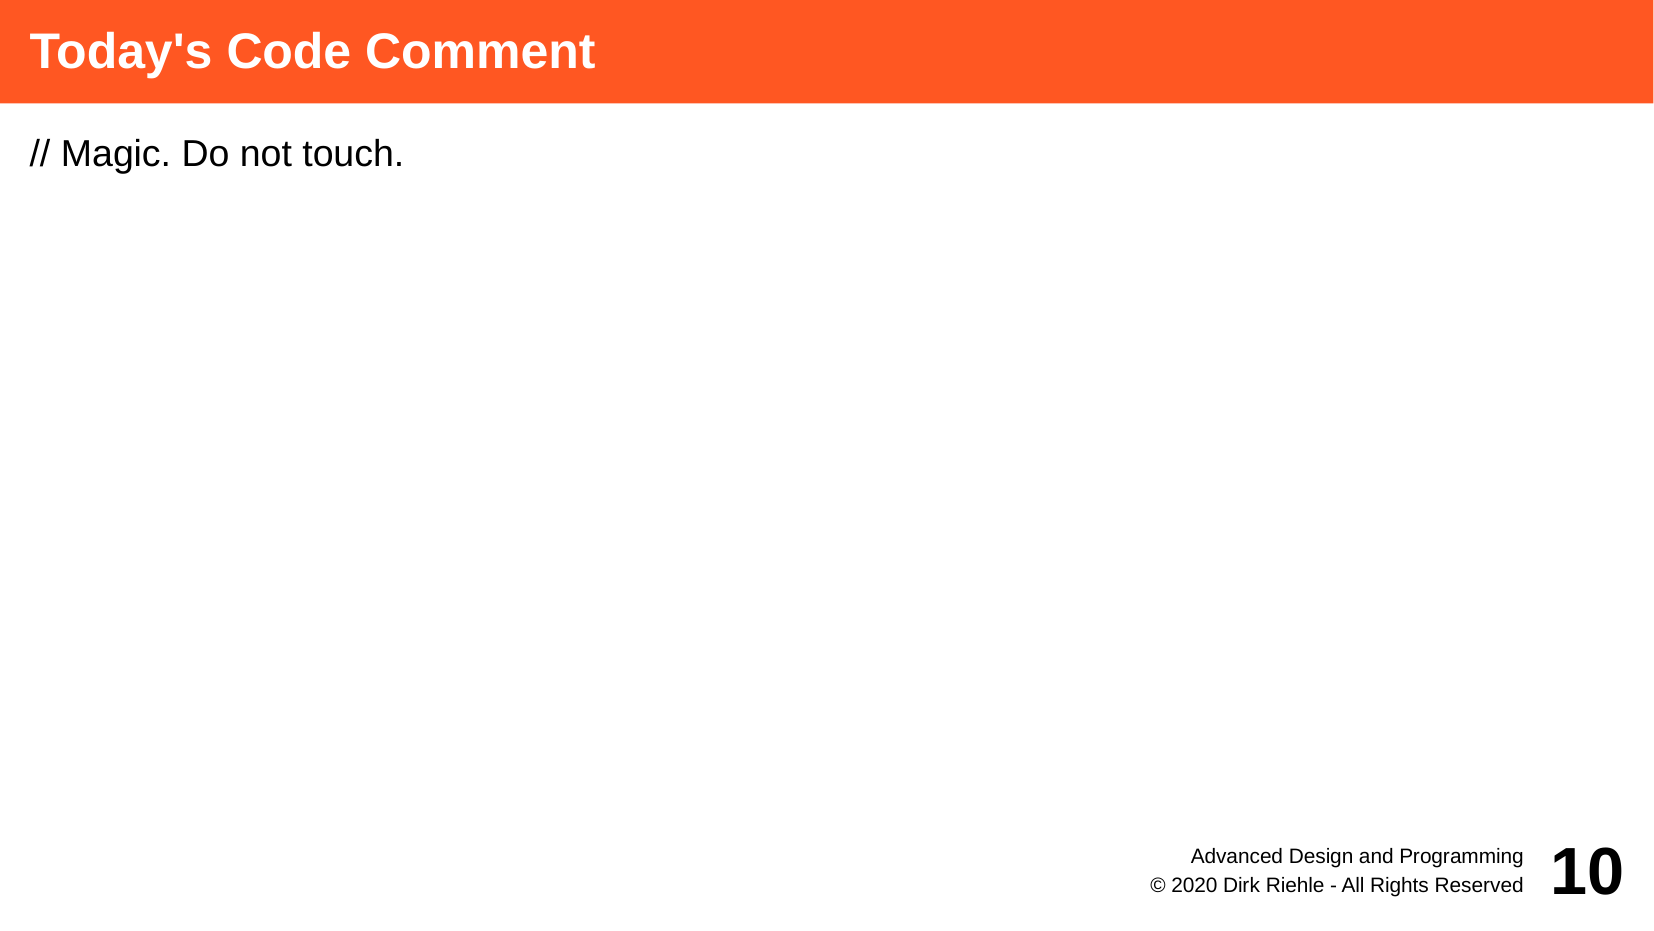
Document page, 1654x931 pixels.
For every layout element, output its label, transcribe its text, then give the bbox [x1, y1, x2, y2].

title Today's Code Comment [0, 0, 1654, 104]
list // Magic. Do not touch. [29, 132, 1625, 813]
